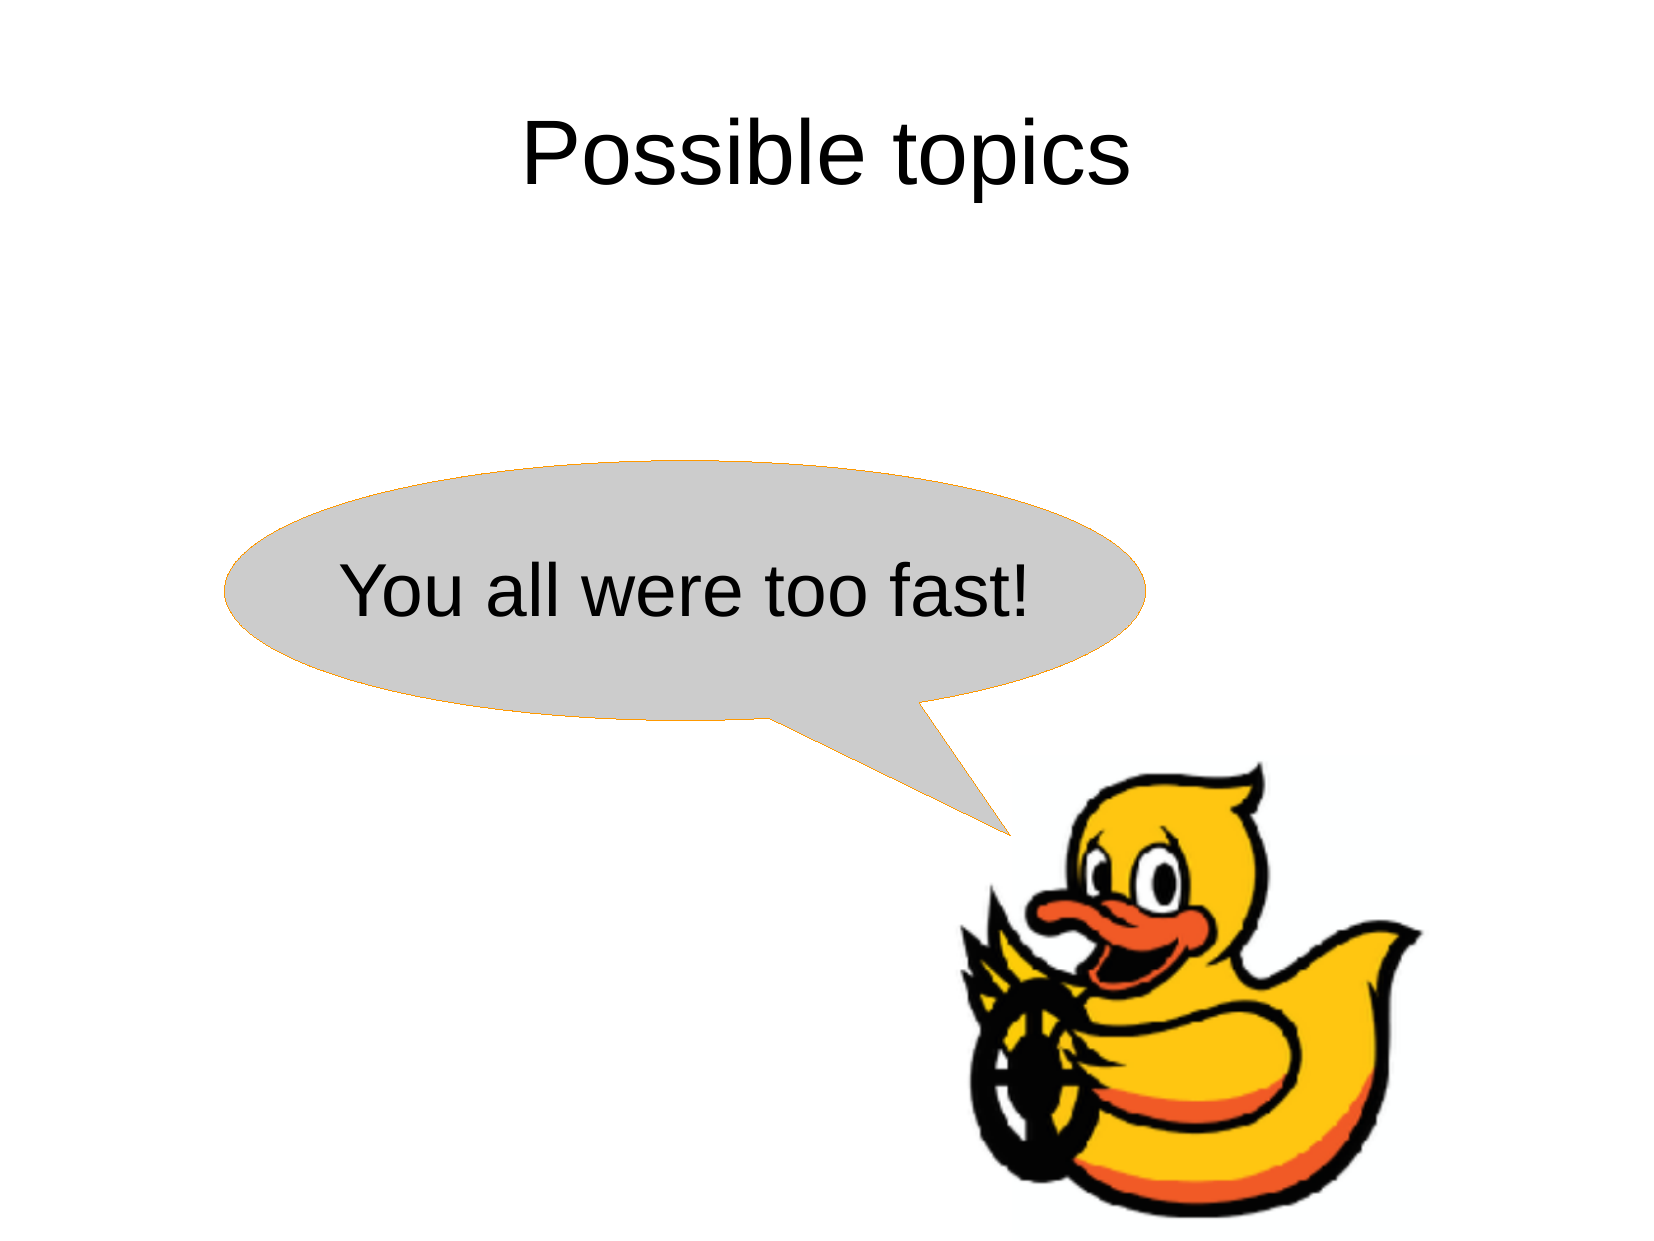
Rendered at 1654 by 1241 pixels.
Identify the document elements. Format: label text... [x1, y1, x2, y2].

picture [941, 755, 1430, 1241]
title Possible topics [82, 49, 1571, 257]
text_box You all were too fast! [224, 460, 1146, 836]
